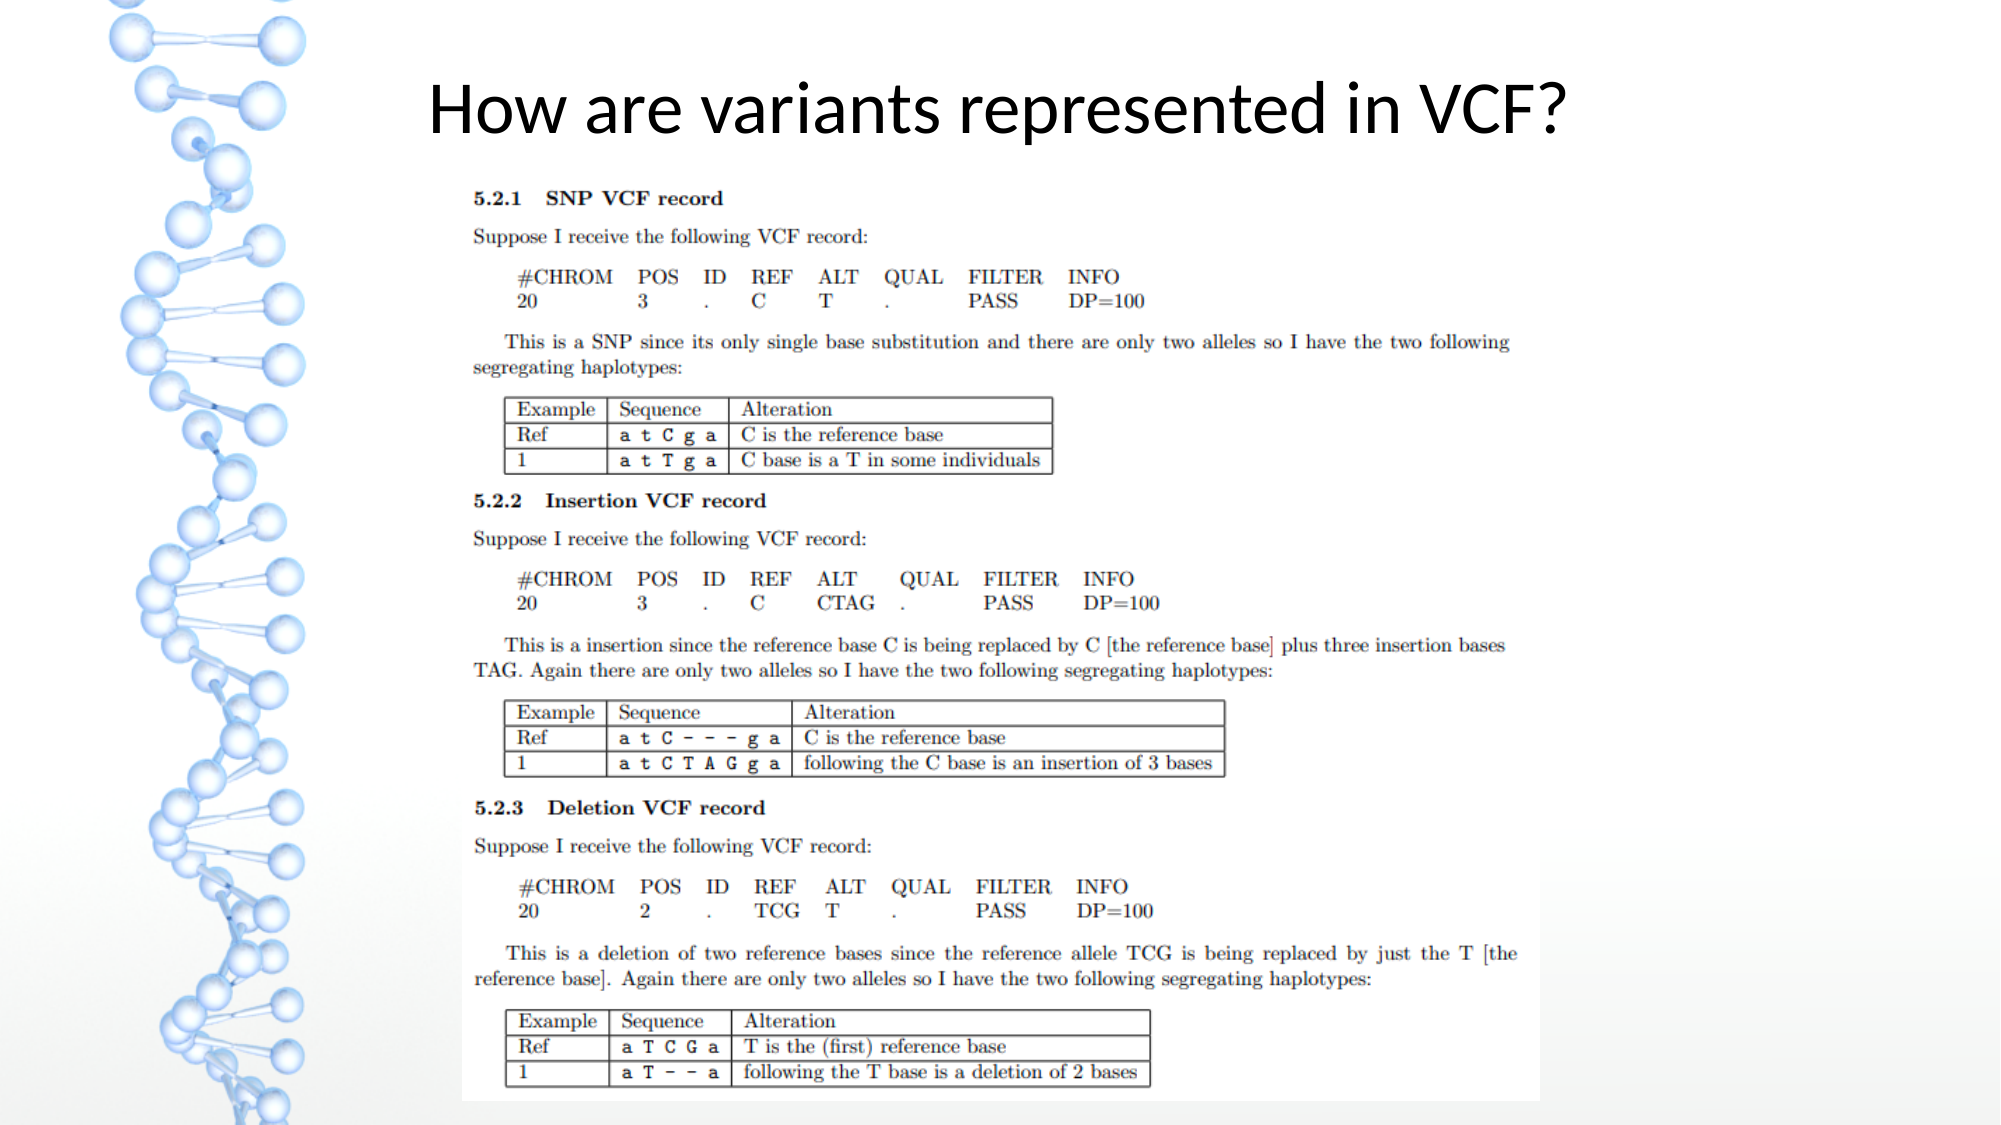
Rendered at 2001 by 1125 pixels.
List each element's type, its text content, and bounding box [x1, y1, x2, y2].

picture [0, 0, 2001, 1125]
title How are variants represented in VCF? [137, 0, 1863, 219]
